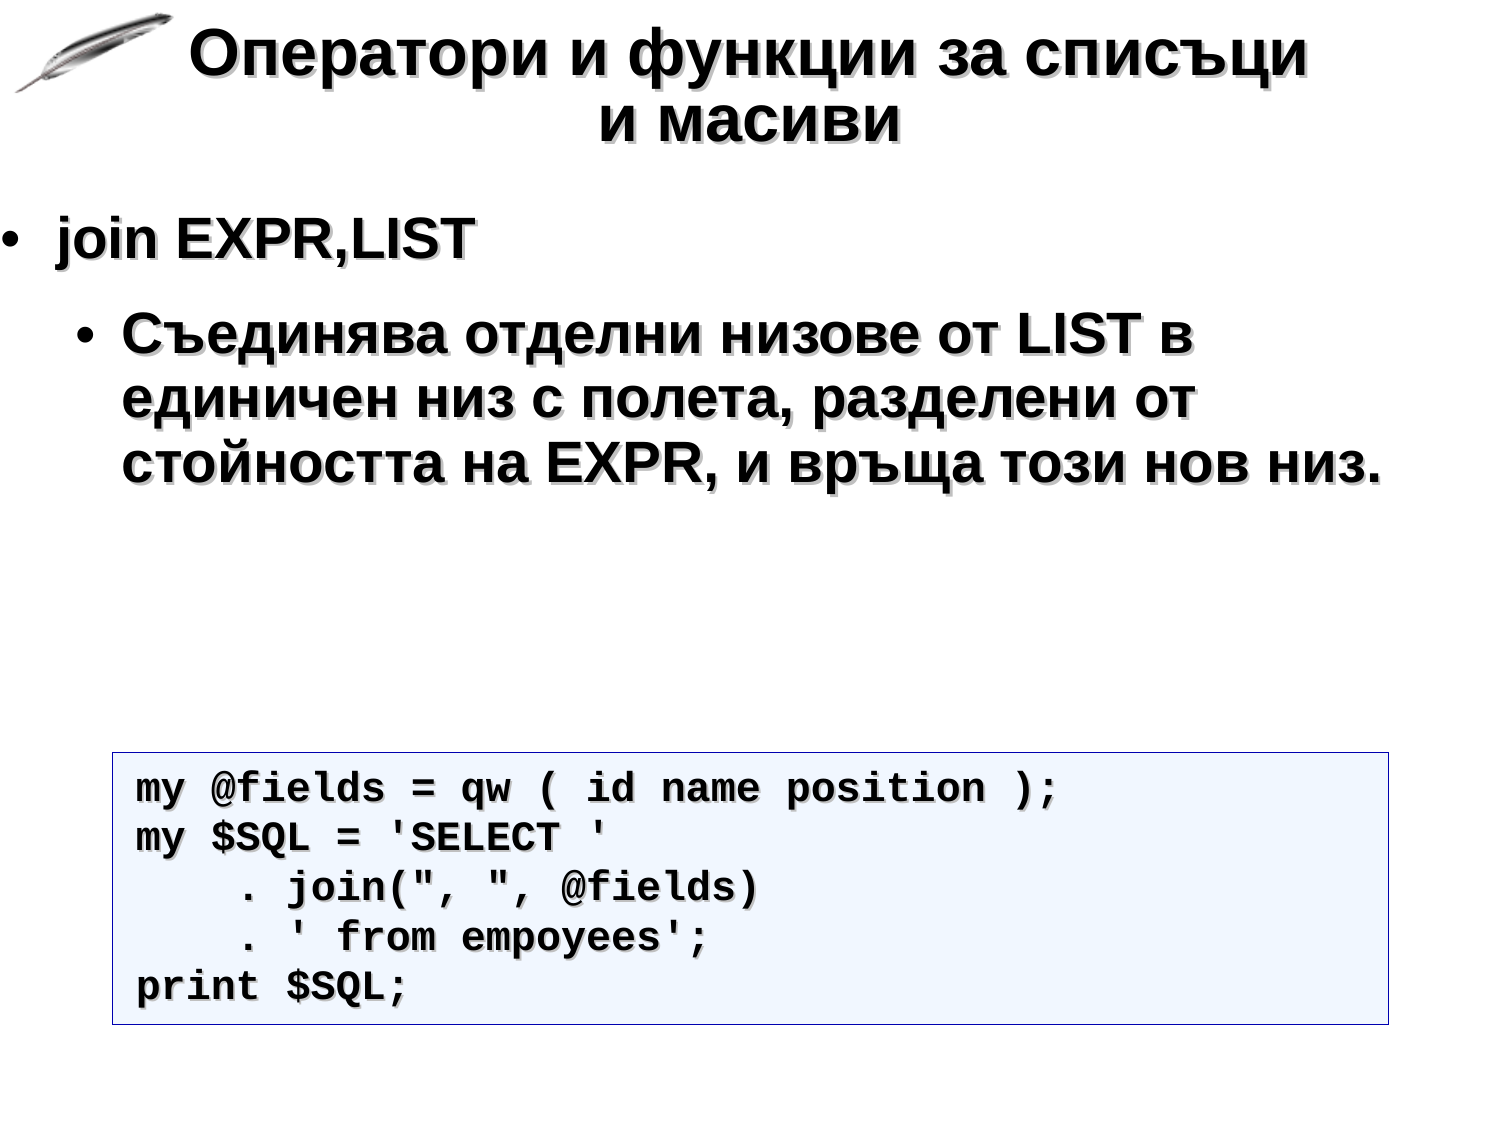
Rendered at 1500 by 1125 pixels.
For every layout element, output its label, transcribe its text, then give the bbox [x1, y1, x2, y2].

title Оператори и функции за списъци и масиви [162, 0, 1338, 178]
list join EXPR,LIST Съединява отделни низове от LIST в единичен низ с полета, разделени от стойността на EXPR, и връща този нов низ. [0, 206, 1447, 1084]
picture [11, 11, 162, 95]
text_box my @fields = qw ( id name position ); my $SQL = 'SELECT ' . join(", ", @fields) . ' from empoyees'; print $SQL; [112, 752, 1389, 1025]
